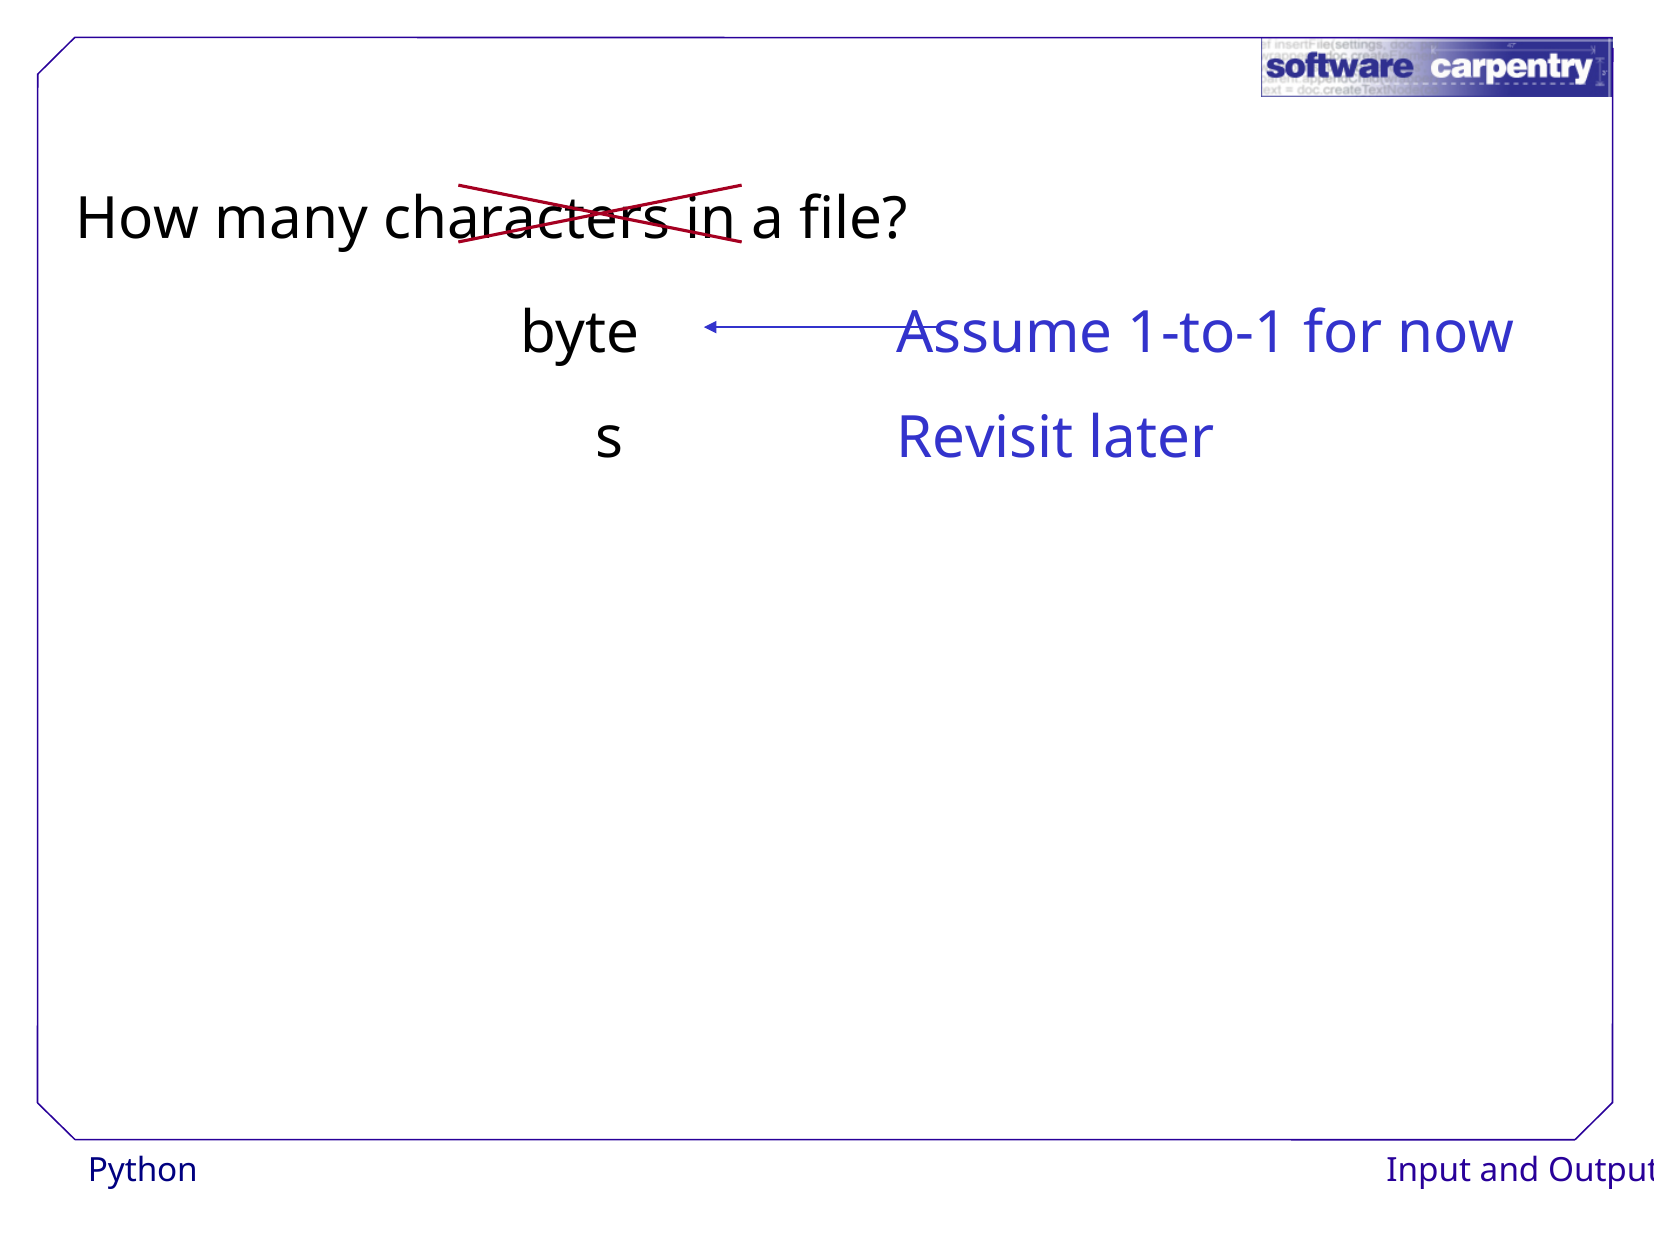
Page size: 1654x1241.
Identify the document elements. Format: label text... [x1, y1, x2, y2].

text_box How many characters in a file? [60, 138, 1073, 259]
picture [1261, 39, 1613, 97]
text_box bytes [505, 251, 676, 477]
text_box Assume 1-to-1 for now Revisit later [881, 251, 1654, 477]
